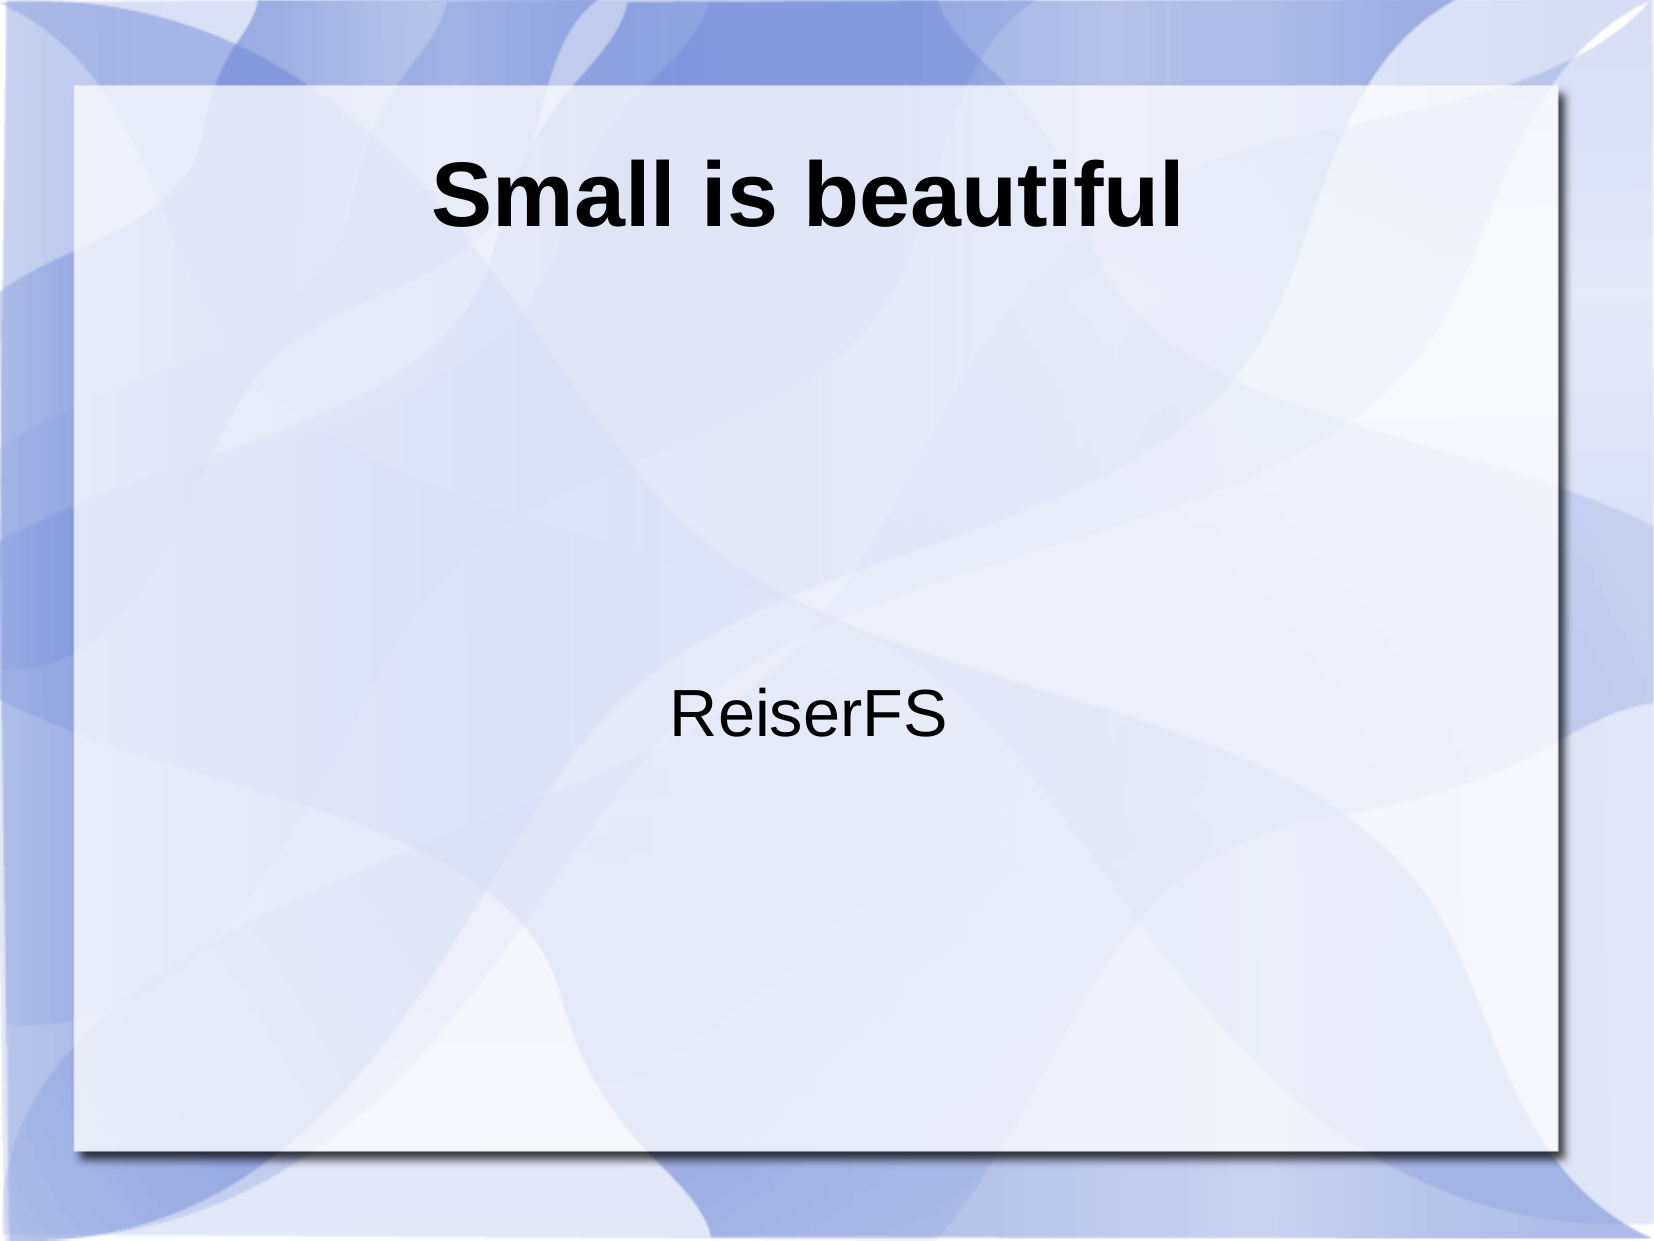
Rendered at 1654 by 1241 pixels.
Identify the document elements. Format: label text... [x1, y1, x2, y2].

title Small is beautiful [82, 90, 1536, 298]
subtitle ReiserFS [129, 259, 1489, 1166]
picture [0, 0, 1654, 1241]
